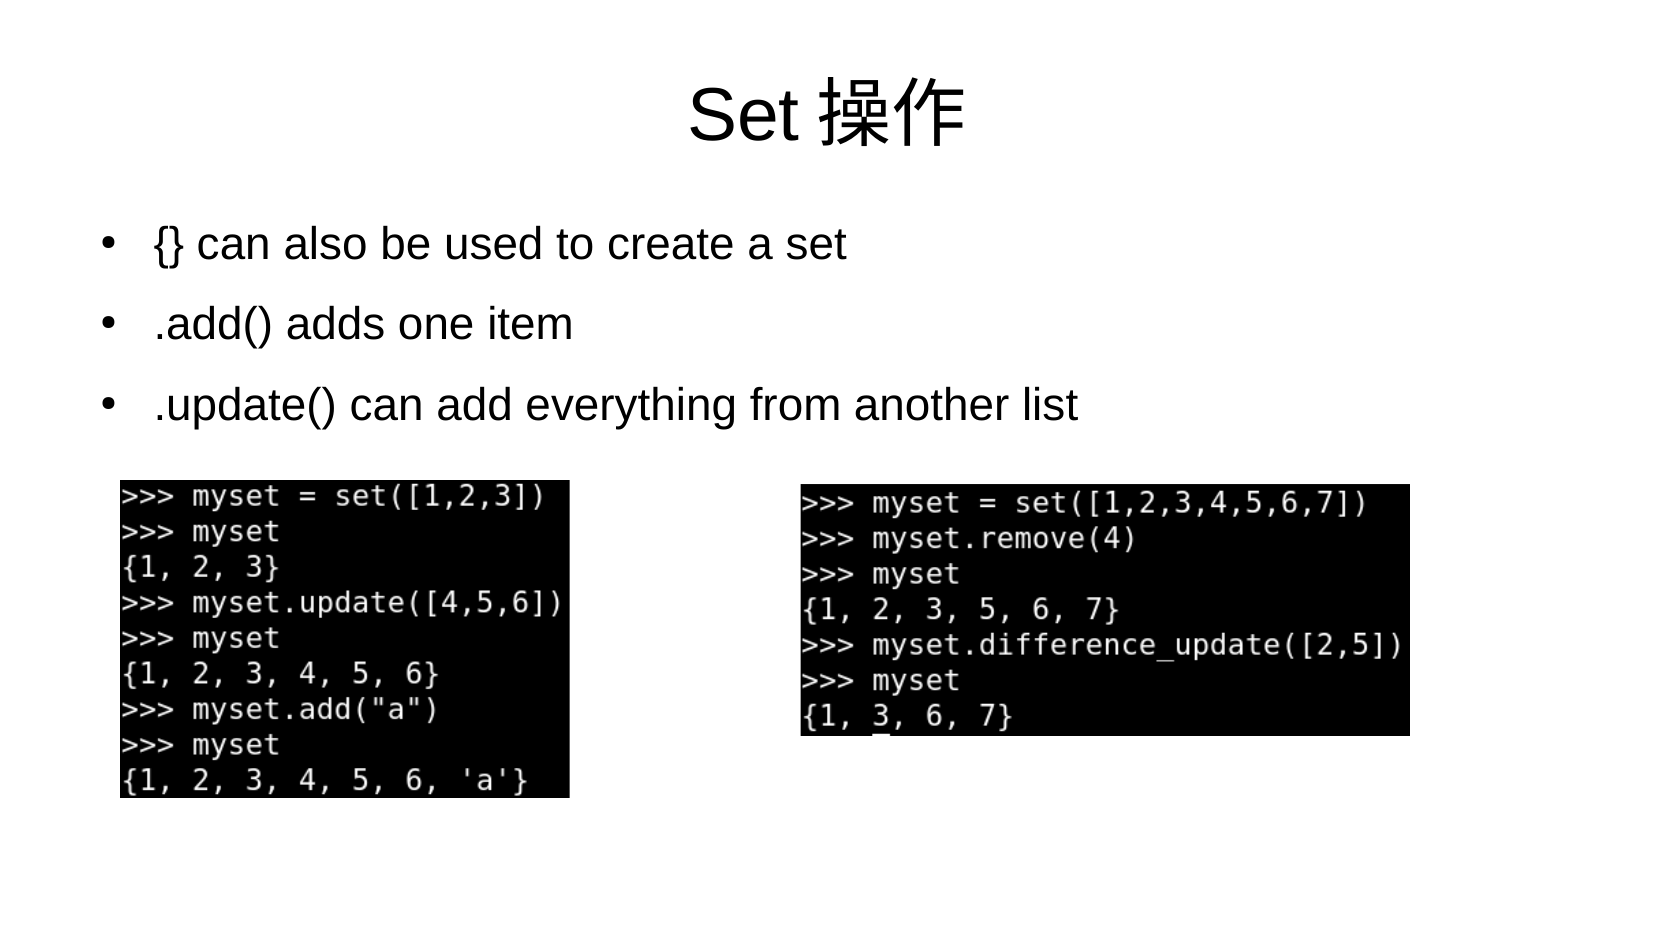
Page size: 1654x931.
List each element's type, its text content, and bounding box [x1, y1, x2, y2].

picture [800, 484, 1411, 736]
picture [120, 480, 570, 798]
list {} can also be used to create a set .add() adds one item .update() can add everything from another list [82, 217, 1571, 758]
title Set操作 [82, 37, 1571, 193]
